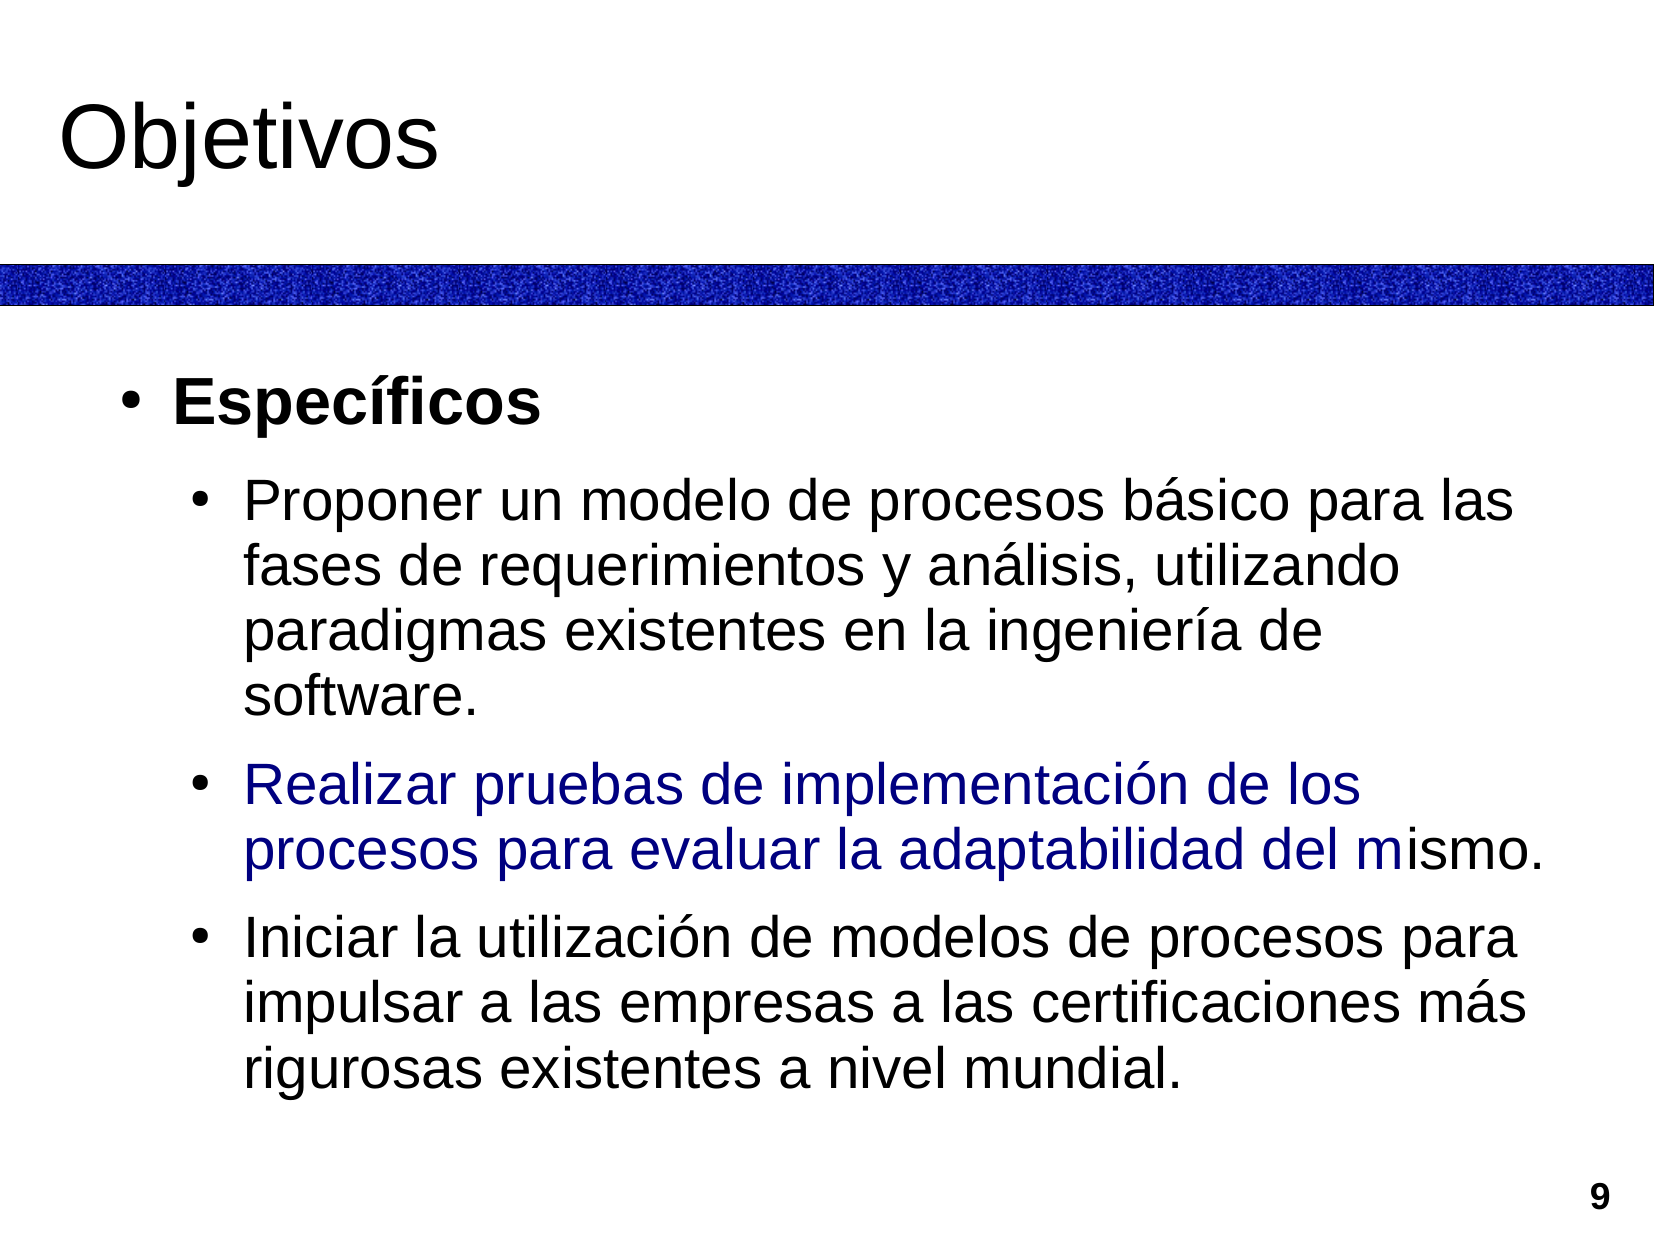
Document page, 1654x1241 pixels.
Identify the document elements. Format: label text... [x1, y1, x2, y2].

title Objetivos [58, 21, 1595, 253]
picture [0, 265, 1653, 305]
text_box <número> [1575, 1168, 1654, 1240]
list Específicos Proponer un modelo de procesos básico para las fases de requerimientos y análisis, utilizando paradigmas existentes en la ingeniería de software. Realizar pruebas de implementación de los procesos para evaluar la adaptabilidad del mismo. Iniciar la utilización de modelos de procesos para impulsar a las empresas a las certificaciones más rigurosas existentes a nivel mundial. [101, 363, 1549, 1131]
